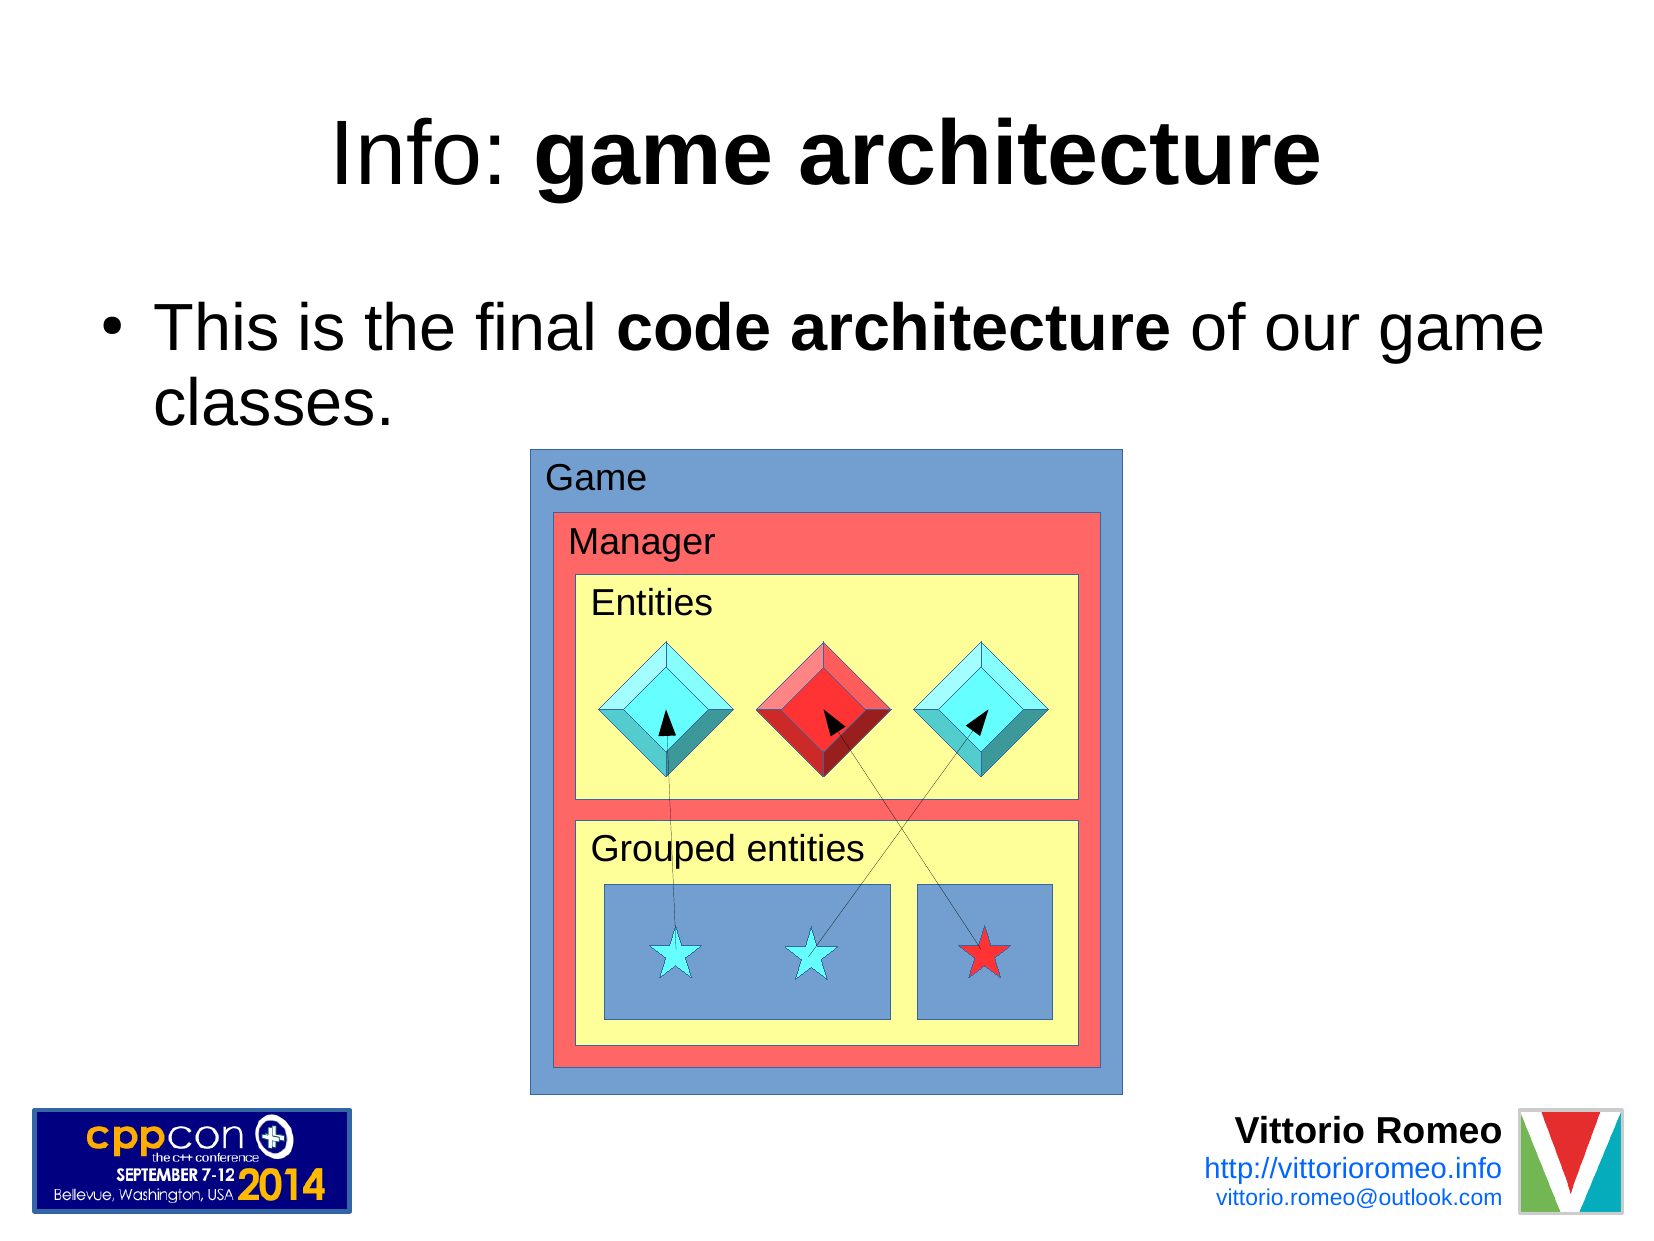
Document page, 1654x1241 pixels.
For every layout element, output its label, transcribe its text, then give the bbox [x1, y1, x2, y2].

picture [54, 1114, 325, 1203]
text_box Entities [575, 574, 1079, 800]
text_box [914, 668, 1049, 777]
list This is the final code architecture of our game classes. [82, 290, 1568, 450]
text_box Game [530, 449, 1123, 1095]
text_box Grouped entities [575, 820, 1079, 1046]
text_box [917, 884, 1053, 1020]
text_box [604, 884, 891, 1020]
picture [1521, 1112, 1621, 1212]
text_box [599, 668, 734, 777]
text_box Grouped entities [671, 820, 901, 884]
text_box [756, 668, 892, 777]
text_box Manager [553, 512, 1101, 1068]
title Info: game architecture [82, 49, 1571, 257]
